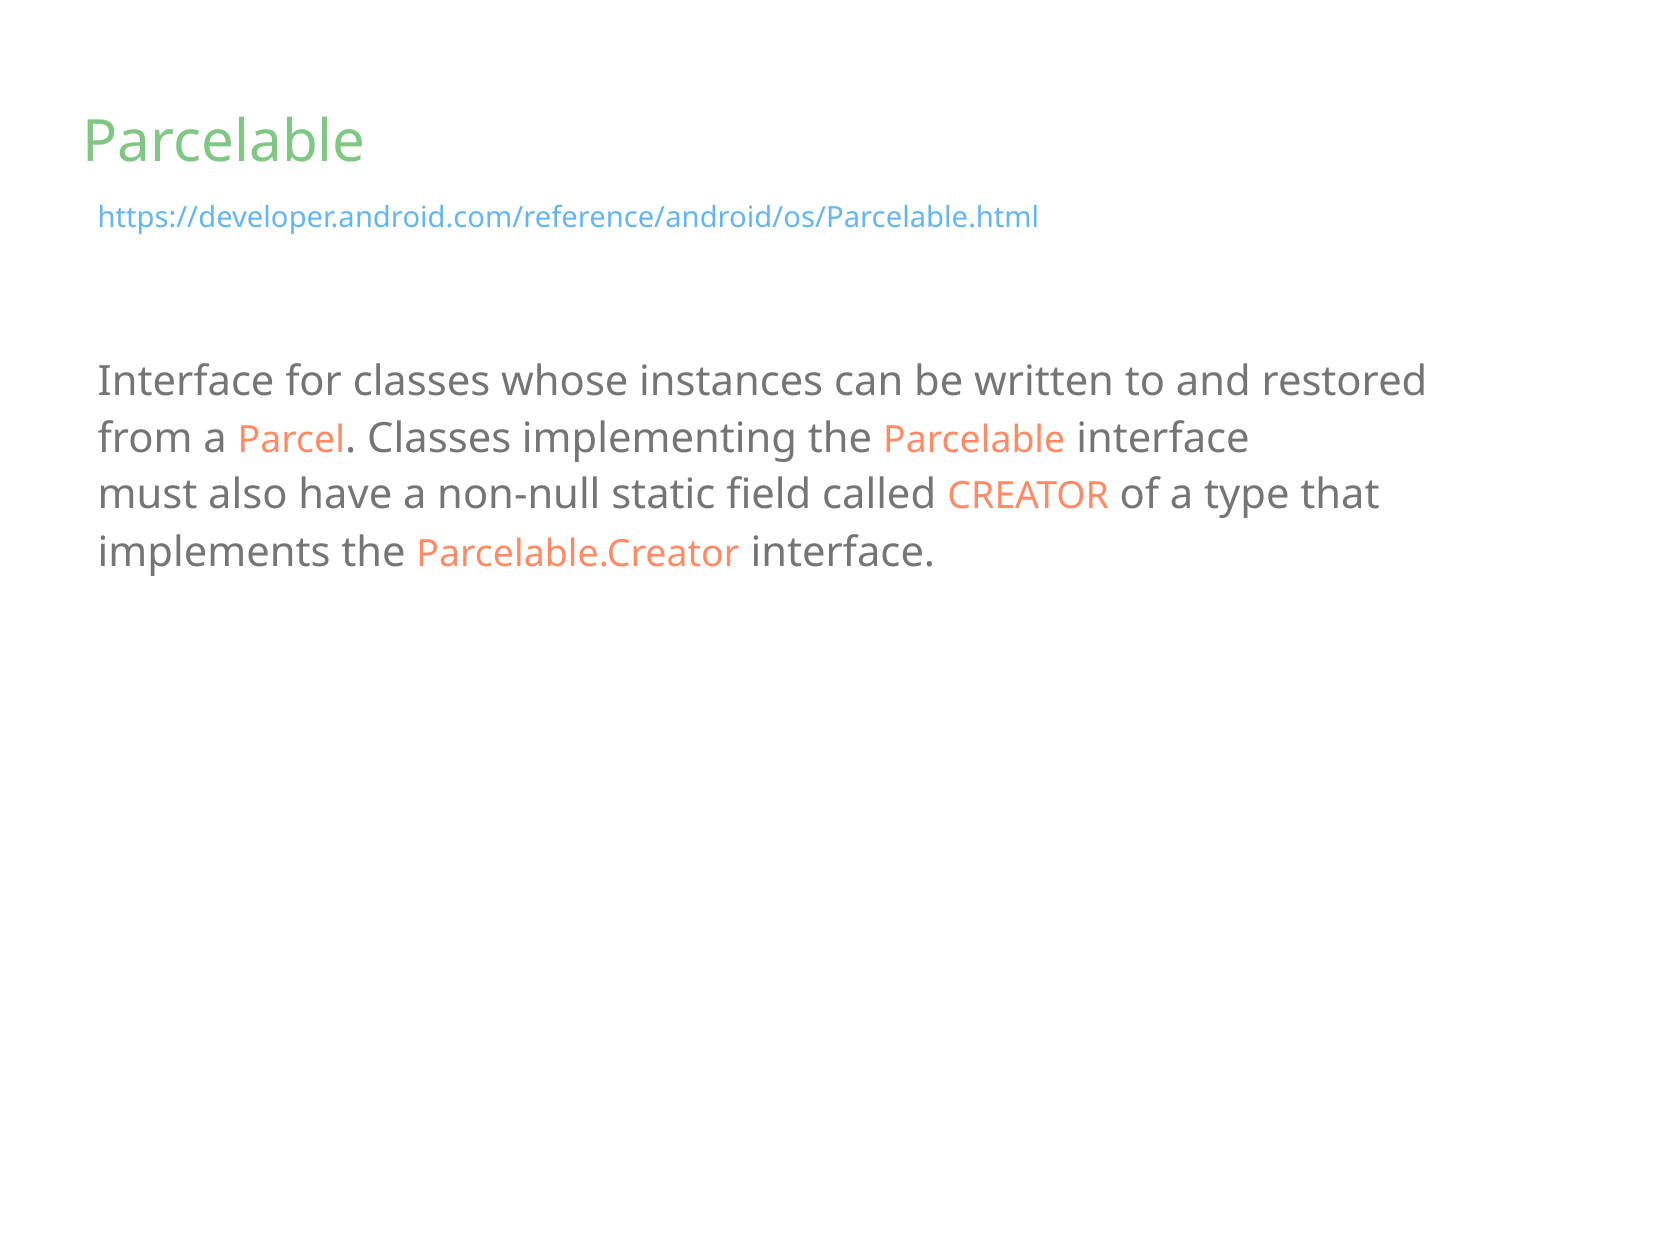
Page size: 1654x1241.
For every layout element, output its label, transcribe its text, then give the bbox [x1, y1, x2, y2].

title Parcelable [82, 35, 1571, 243]
text_box https://developer.android.com/reference/android/os/Parcelable.html Interface for classes whose instances can be written to and restored from a Parcel. Classes implementing the Parcelable interface must also have a non-null static field called CREATOR of a type that implements the Parcelable.Creator interface. [82, 189, 1514, 531]
